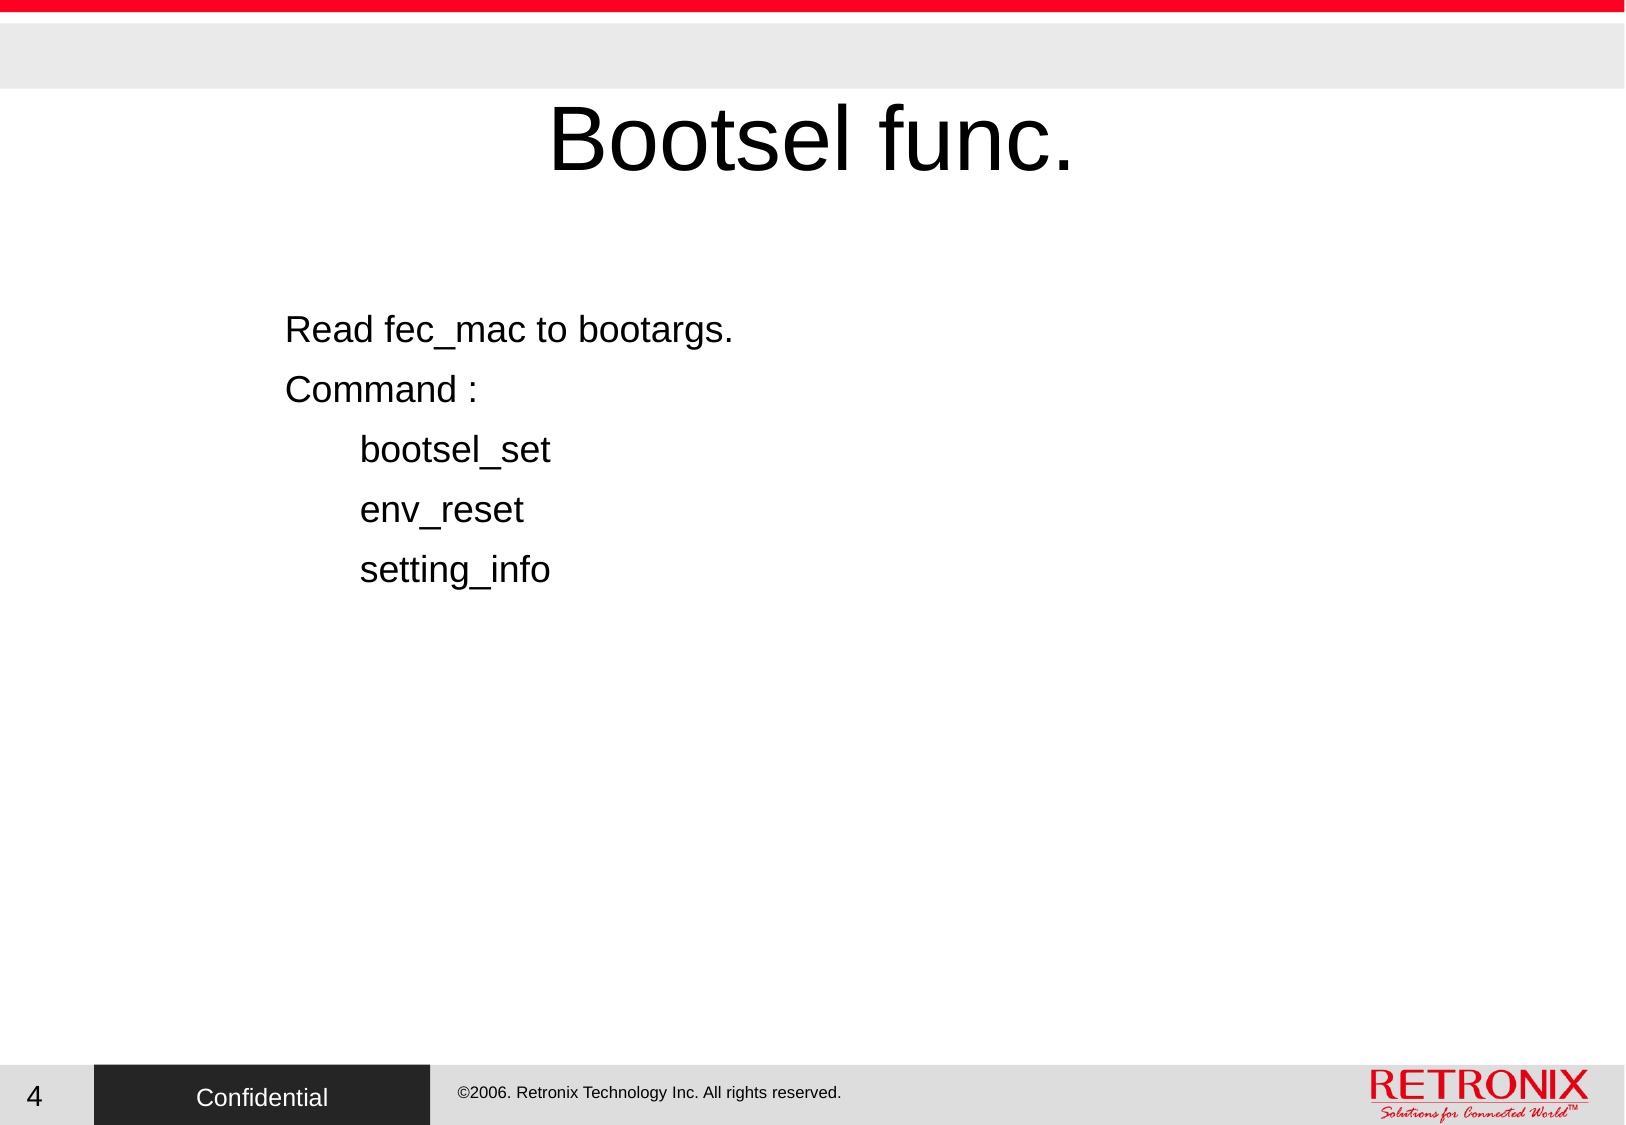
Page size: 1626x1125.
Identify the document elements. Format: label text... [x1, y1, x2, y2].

text_box <number> [11, 1070, 100, 1116]
picture [1367, 1067, 1592, 1125]
text_box Read fec_mac to bootargs. Command : bootsel_set env_reset setting_info [270, 285, 1291, 659]
title Bootsel func. [81, 44, 1544, 233]
